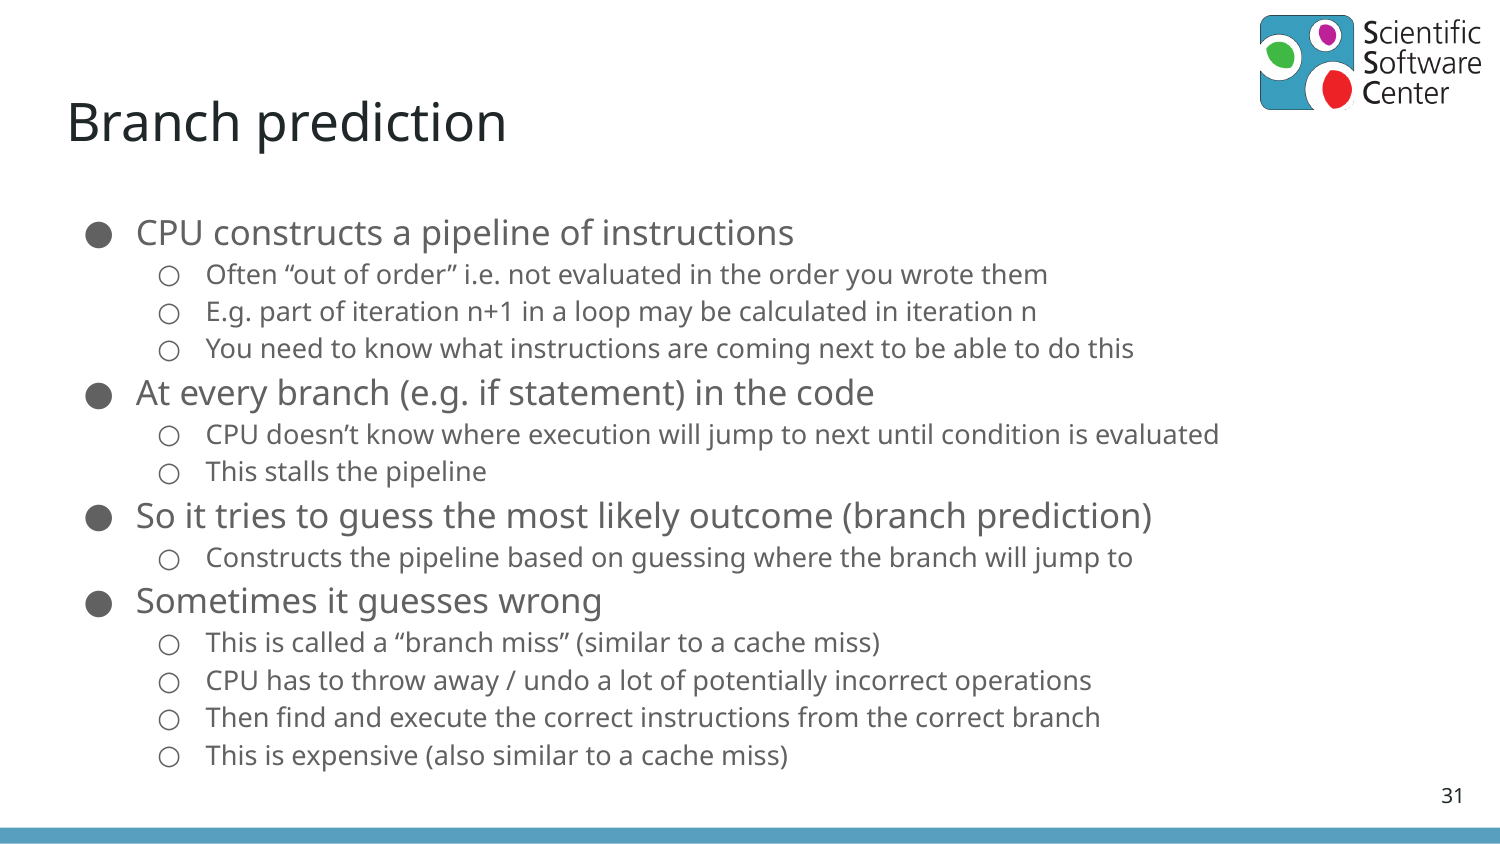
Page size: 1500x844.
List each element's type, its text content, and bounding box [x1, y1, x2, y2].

title Branch prediction [51, 72, 1449, 167]
list CPU constructs a pipeline of instructions Often “out of order” i.e. not evaluated in the order you wrote them E.g. part of iteration n+1 in a loop may be calculated in iteration n You need to know what instructions are coming next to be able to do this At every branch (e.g. if statement) in the code CPU doesn’t know where execution will jump to next until condition is evaluated This stalls the pipeline So it tries to guess the most likely outcome (branch prediction) Constructs the pipeline based on guessing where the branch will jump to Sometimes it guesses wrong This is called a “branch miss” (similar to a cache miss) CPU has to throw away / undo a lot of potentially incorrect operations Then find and execute the correct instructions from the correct branch This is expensive (also similar to a cache miss) [51, 189, 1449, 792]
slide_number <number> [1389, 764, 1480, 830]
picture [1260, 15, 1481, 110]
